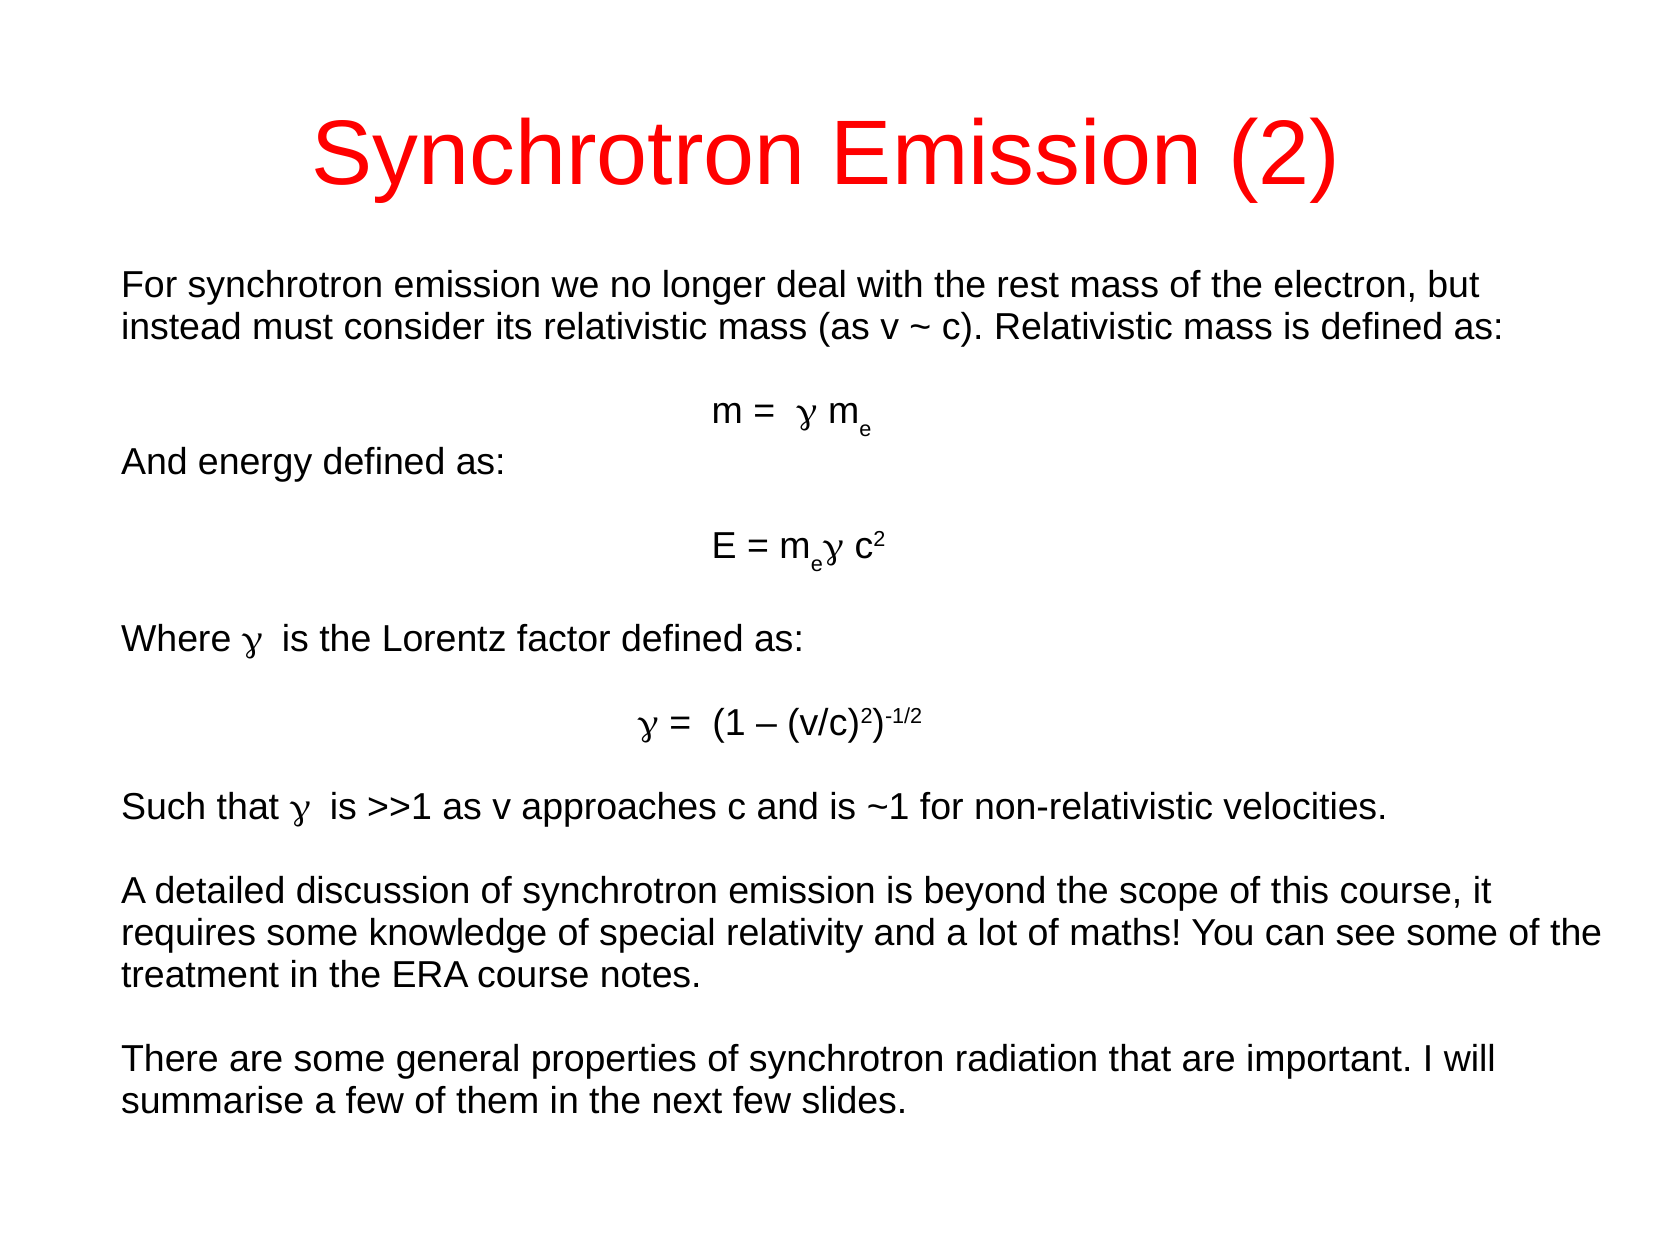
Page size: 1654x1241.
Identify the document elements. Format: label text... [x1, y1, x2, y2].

title Synchrotron Emission (2) [82, 49, 1571, 257]
chart [732, 527, 850, 586]
text_box For synchrotron emission we no longer deal with the rest mass of the electron, but instead must consider its relativistic mass (as v ~ c). Relativistic mass is defined as: m = g me And energy defined as: E = meg c2 Where g is the Lorentz factor defined as: g = (1 – (v/c)2)-1/2 Such that g is >>1 as v approaches c and is ~1 for non-relativistic velocities. A detailed discussion of synchrotron emission is beyond the scope of this course, it requires some knowledge of special relativity and a lot of maths! You can see some of the treatment in the ERA course notes. There are some general properties of synchrotron radiation that are important. I will summarise a few of them in the next few slides. [106, 256, 1619, 1159]
